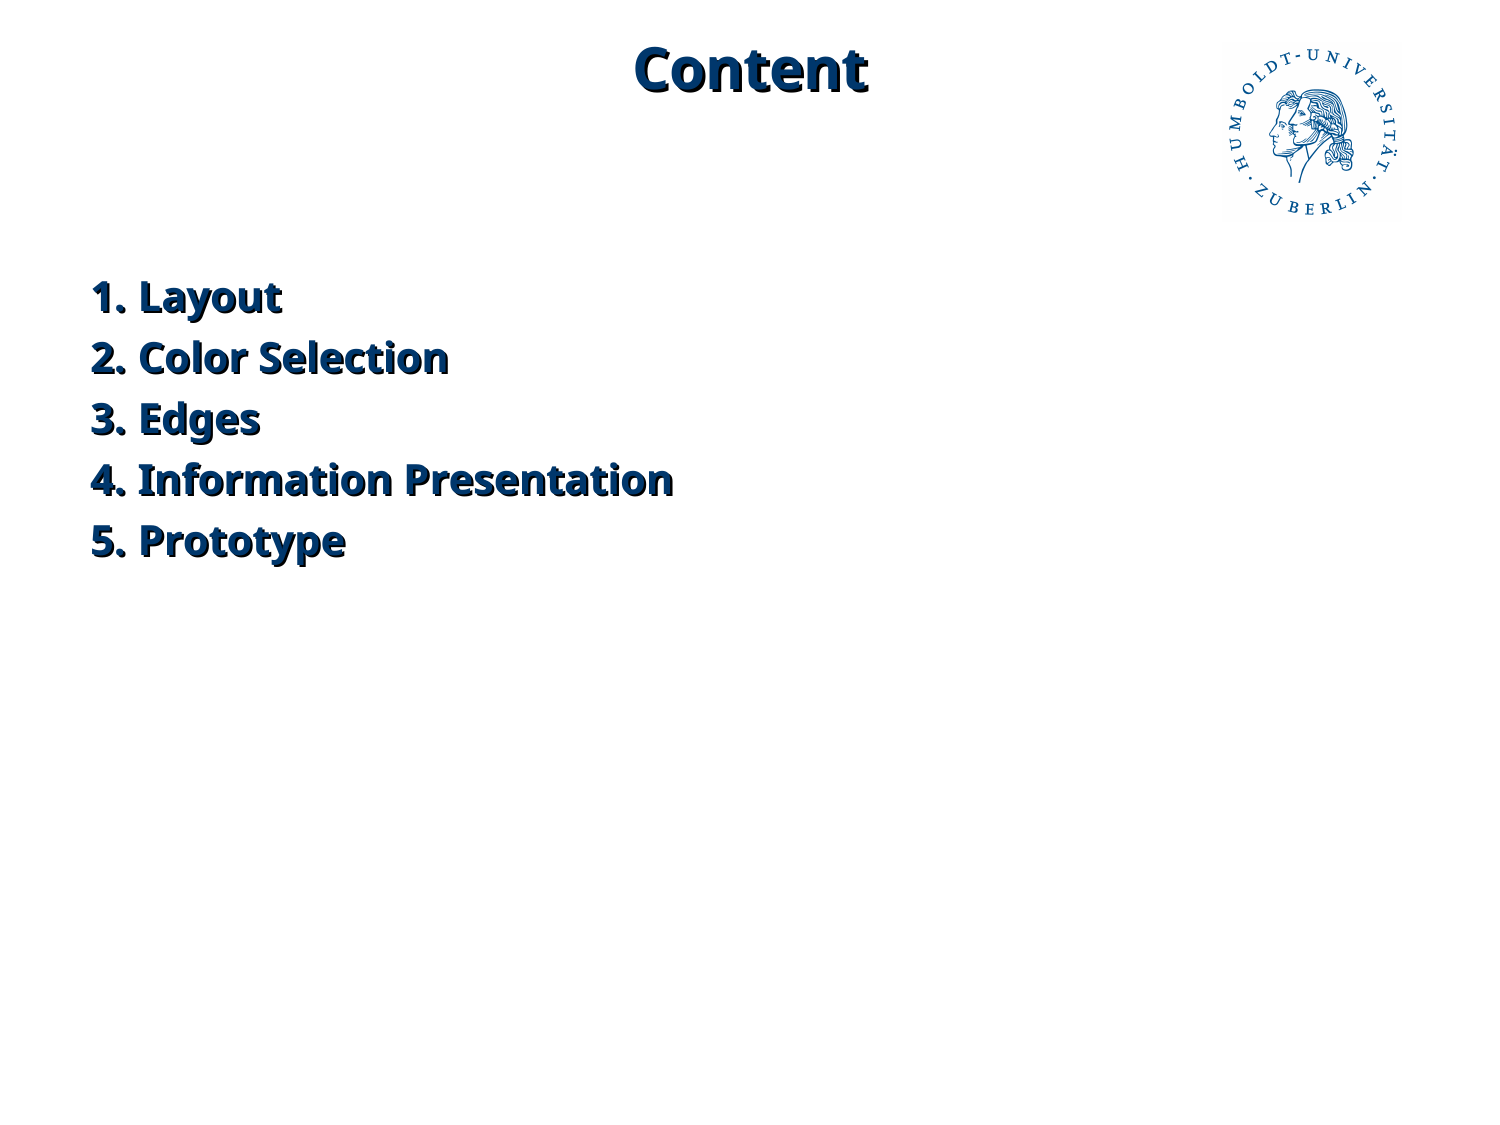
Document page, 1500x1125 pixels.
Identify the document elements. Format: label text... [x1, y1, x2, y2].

list Layout Color Selection Edges Information Presentation Prototype [75, 262, 1426, 1005]
title Content [75, 31, 1426, 219]
